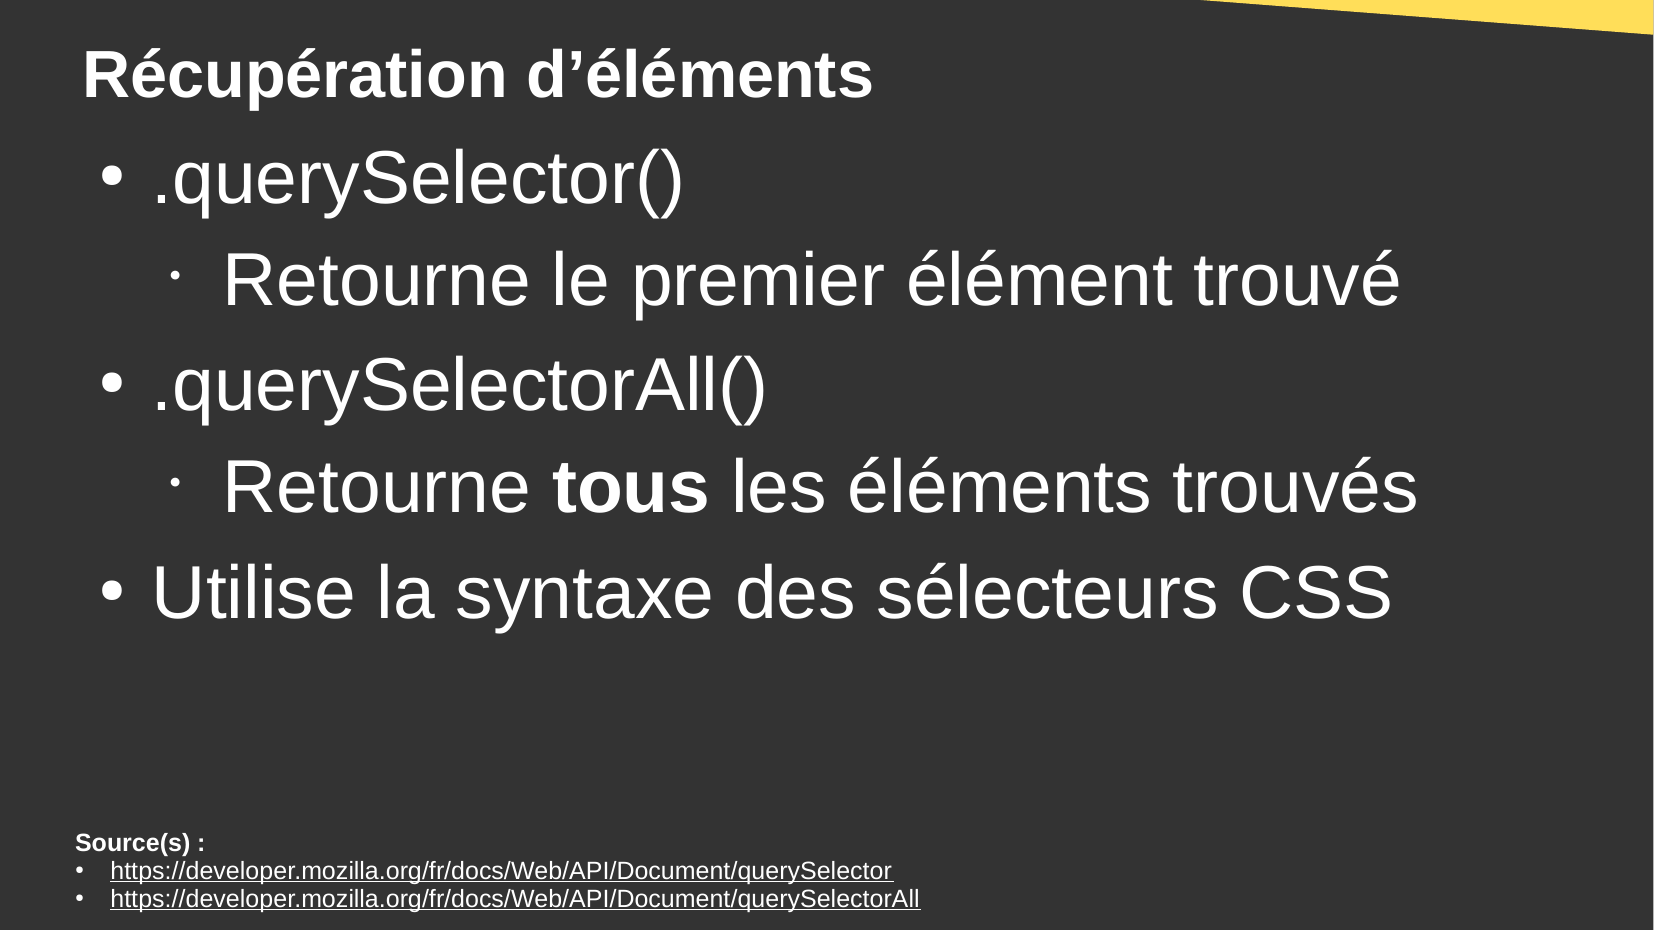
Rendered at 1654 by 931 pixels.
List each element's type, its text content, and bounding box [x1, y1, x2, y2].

text_box Source(s) : https://developer.mozilla.org/fr/docs/Web/API/Document/querySelector https://developer.mozilla.org/fr/docs/Web/API/Document/querySelectorAll [60, 821, 1546, 931]
text_box [1200, 0, 1654, 35]
list .querySelector() Retourne le premier élément trouvé .querySelectorAll() Retourne tous les éléments trouvés Utilise la syntaxe des sélecteurs CSS [80, 135, 1619, 768]
title Récupération d’éléments [82, 37, 1571, 112]
